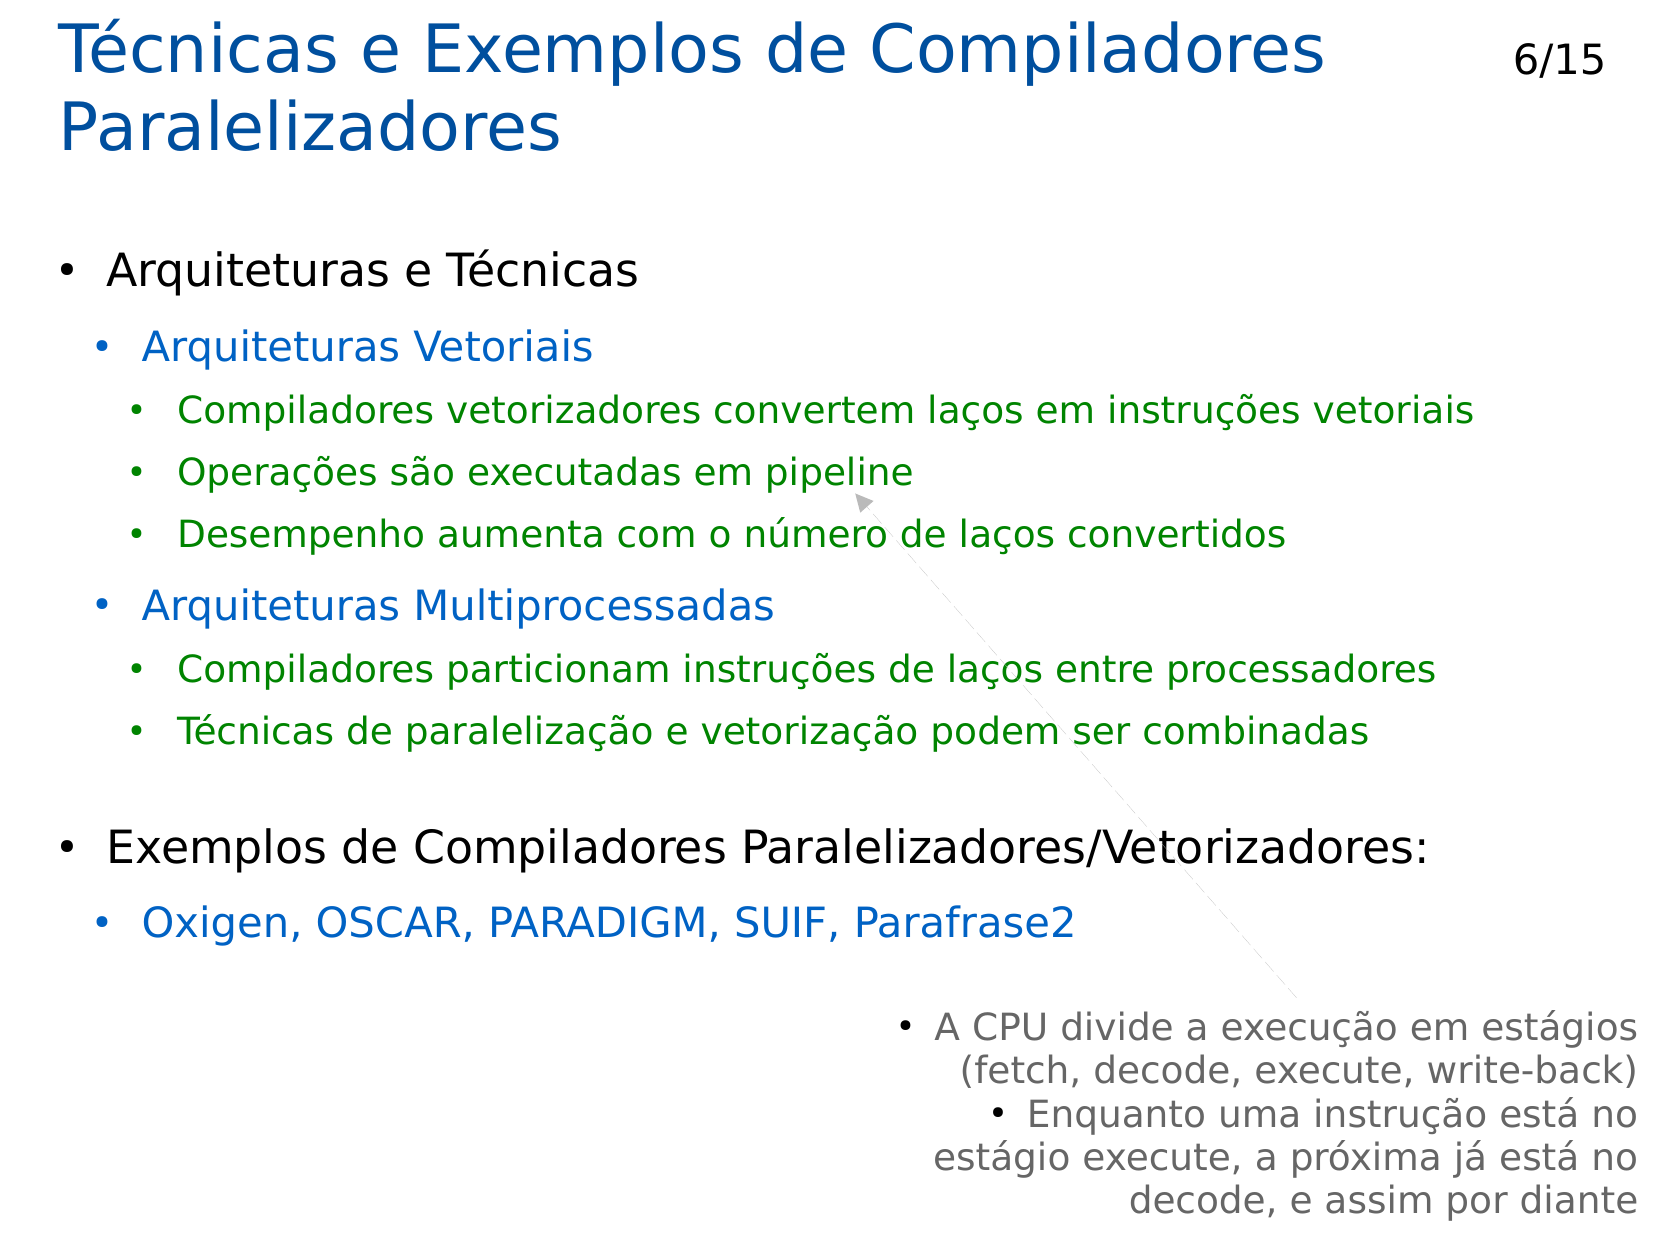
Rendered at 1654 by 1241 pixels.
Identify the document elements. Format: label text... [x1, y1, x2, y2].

text_box A CPU divide a execução em estágios (fetch, decode, execute, write-back) Enquanto uma instrução está no estágio execute, a próxima já está no decode, e assim por diante [849, 997, 1654, 1241]
list Arquiteturas e Técnicas Arquiteturas Vetoriais Compiladores vetorizadores convertem laços em instruções vetoriais Operações são executadas em pipeline Desempenho aumenta com o número de laços convertidos Arquiteturas Multiprocessadas Compiladores particionam instruções de laços entre processadores Técnicas de paralelização e vetorização podem ser combinadas Exemplos de Compiladores Paralelizadores/Vetorizadores: Oxigen, OSCAR, PARADIGM, SUIF, Parafrase2 [59, 236, 1595, 1211]
title Técnicas e Exemplos de Compiladores Paralelizadores [59, 10, 1506, 167]
